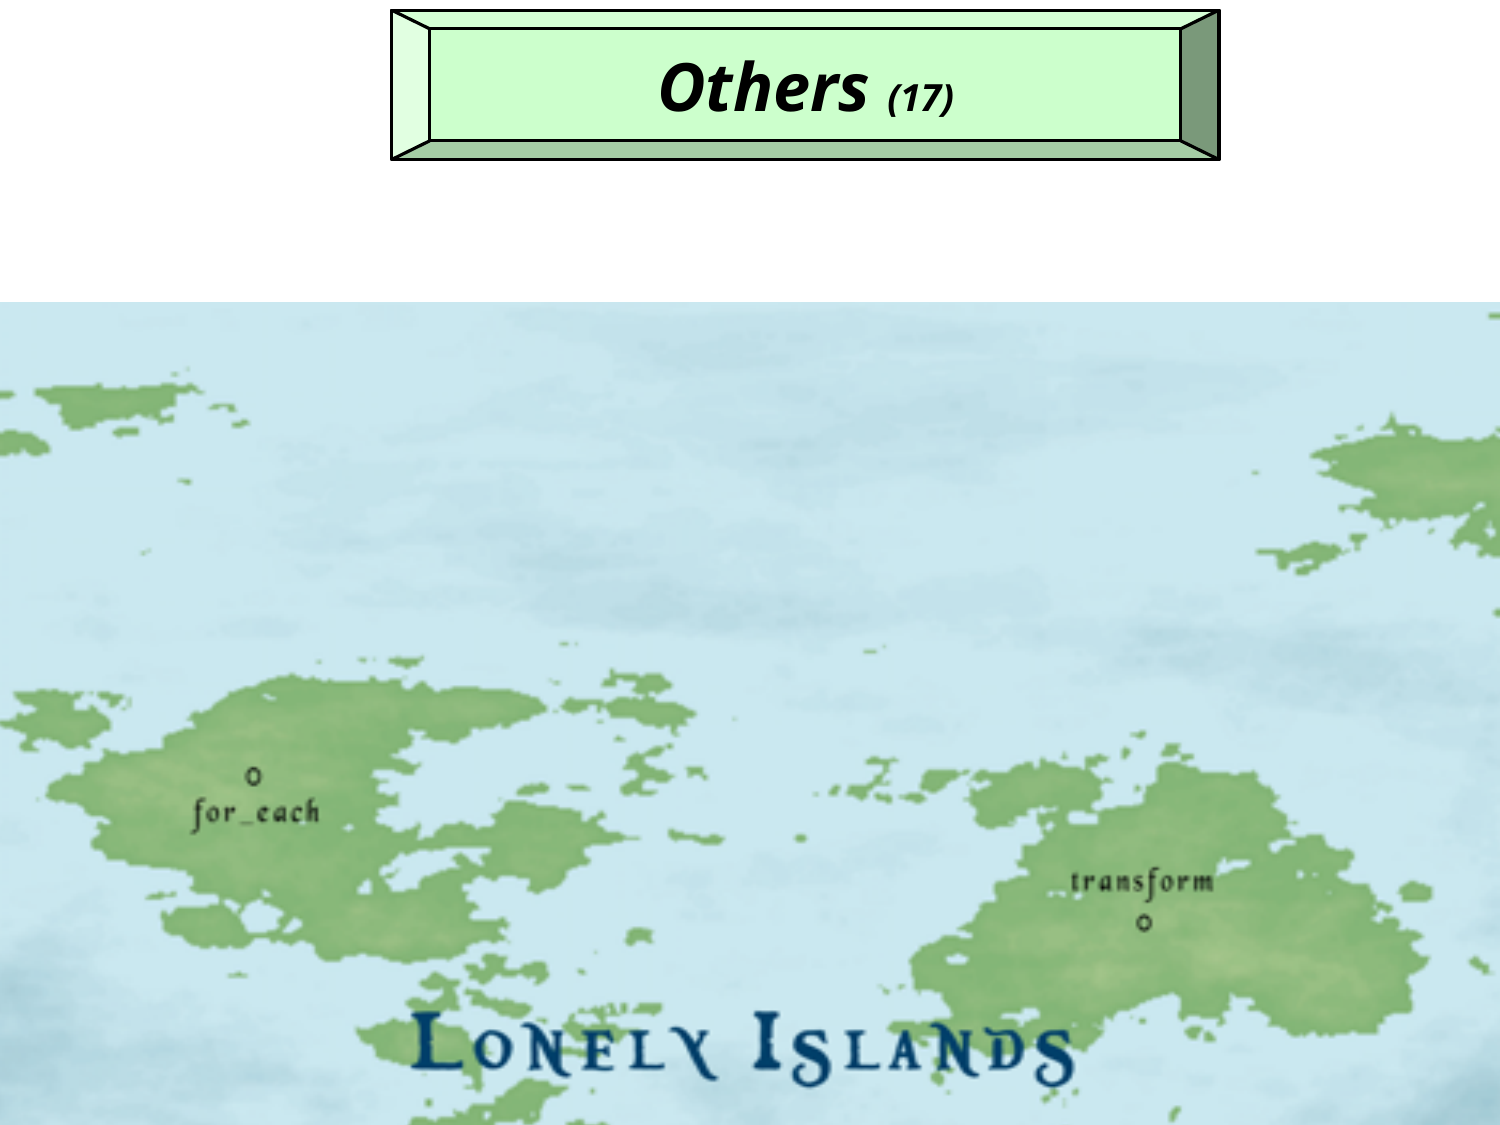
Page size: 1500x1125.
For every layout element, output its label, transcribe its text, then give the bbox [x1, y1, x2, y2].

text_box Others (17) [458, 35, 1153, 136]
picture [0, 302, 1500, 1125]
picture [390, 9, 1231, 165]
